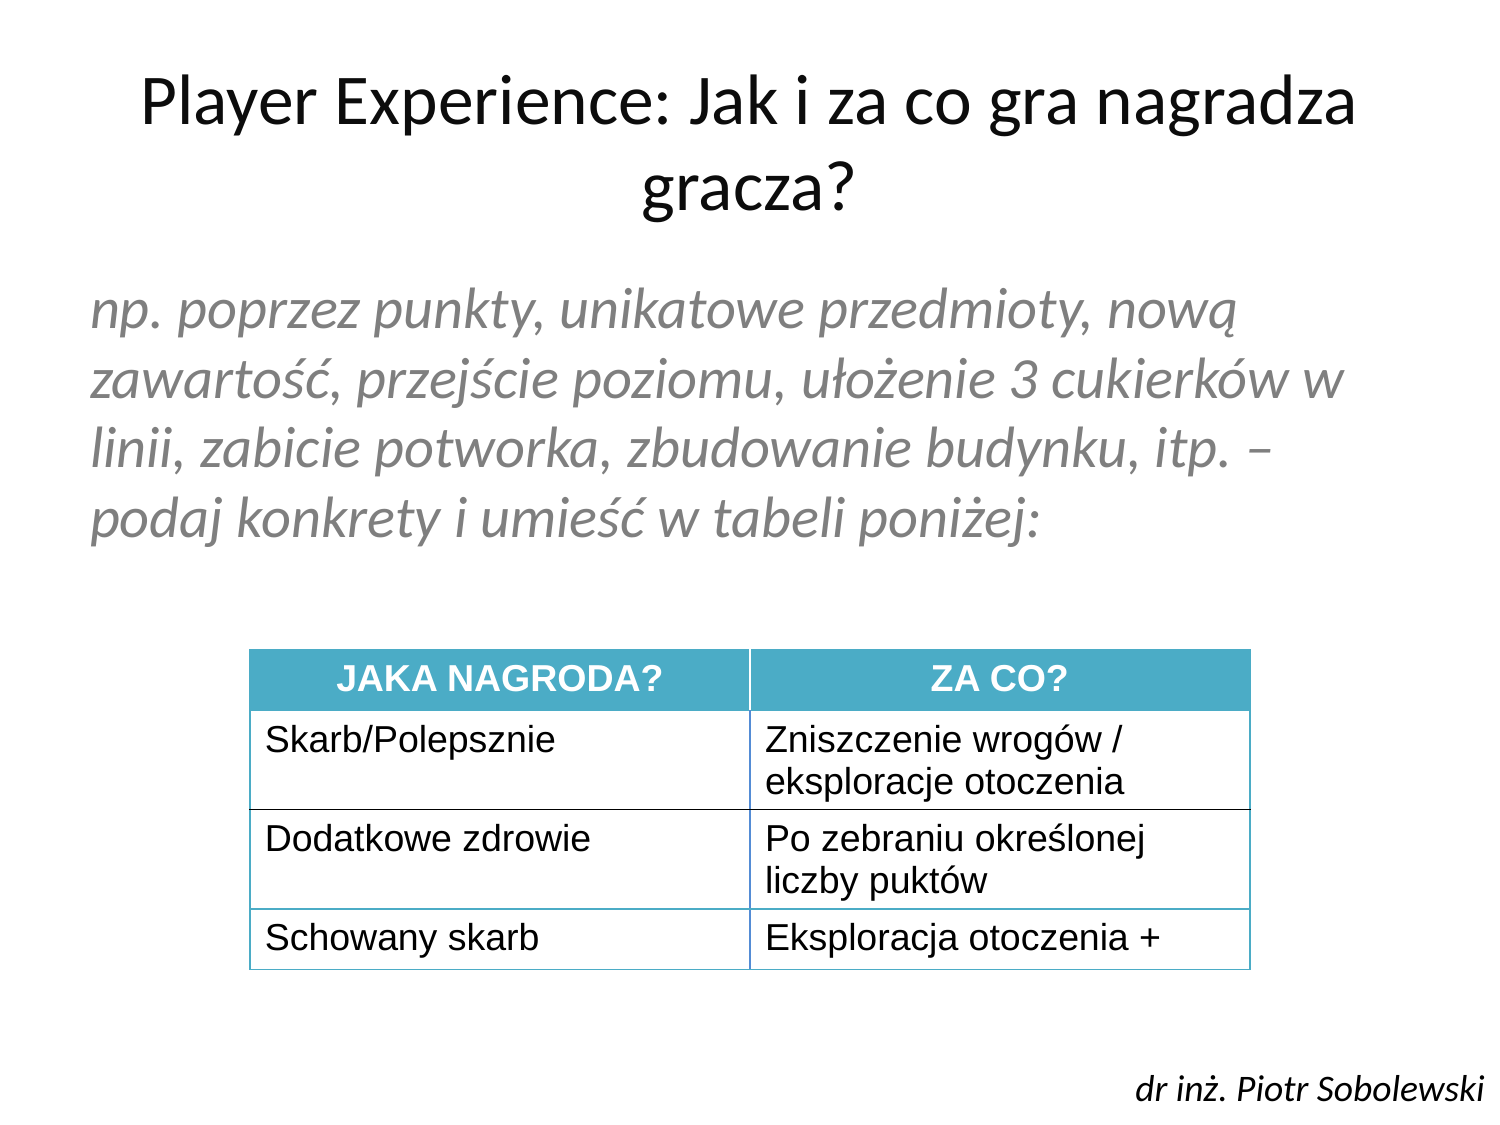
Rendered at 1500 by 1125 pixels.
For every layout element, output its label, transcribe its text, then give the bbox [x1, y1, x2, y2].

table_cell Zniszczenie wrogów / eksploracje otoczenia [751, 711, 1249, 809]
table_header JAKA NAGRODA? [251, 651, 749, 710]
table_cell Eksploracja otoczenia + [751, 910, 1249, 969]
text_box dr inż. Piotr Sobolewski [823, 1049, 1500, 1125]
table_cell Dodatkowe zdrowie [251, 810, 749, 908]
table_cell Schowany skarb [251, 910, 749, 969]
table_cell Skarb/Polepsznie [251, 711, 749, 809]
title Player Experience: Jak i za co gra nagradza gracza? [75, 45, 1425, 233]
table_cell Po zebraniu określonej liczby puktów [751, 810, 1249, 908]
list np. poprzez punkty, unikatowe przedmioty, nową zawartość, przejście poziomu, ułożenie 3 cukierków w linii, zabicie potworka, zbudowanie budynku, itp. – podaj konkrety i umieść w tabeli poniżej: [75, 262, 1425, 601]
table_header ZA CO? [751, 651, 1249, 710]
